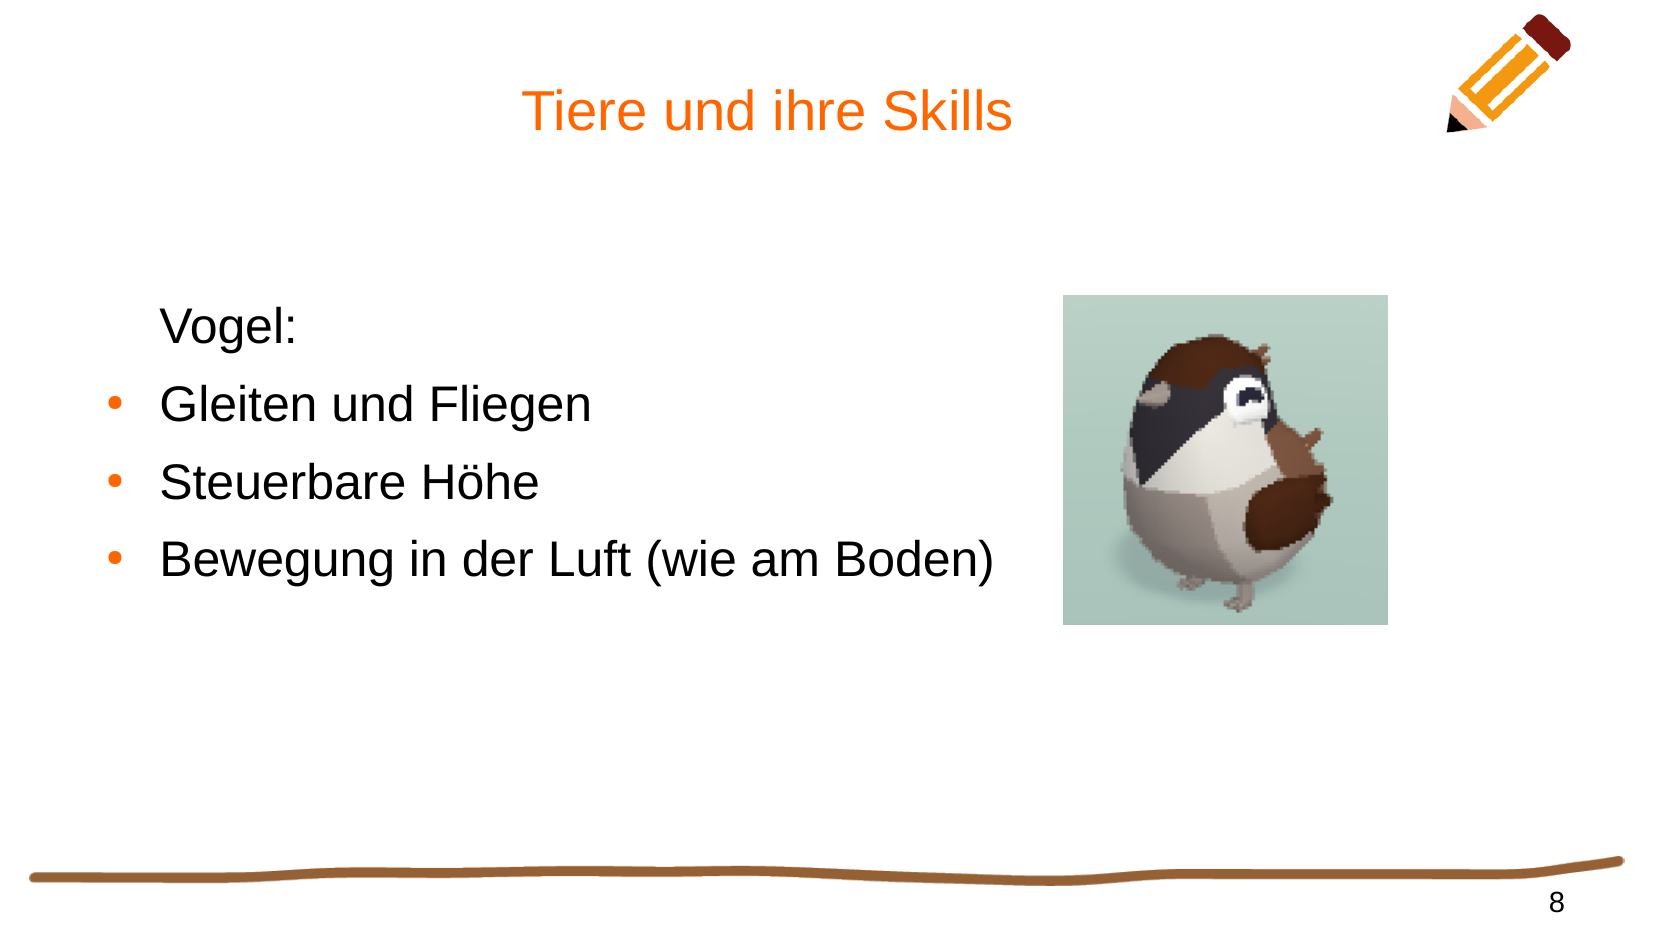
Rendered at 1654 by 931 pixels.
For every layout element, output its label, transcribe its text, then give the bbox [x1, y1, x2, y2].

title Tiere und ihre Skills [88, 59, 1447, 163]
picture [1446, 14, 1571, 133]
picture [1063, 295, 1388, 625]
list Vogel: Gleiten und Fliegen Steuerbare Höhe Bewegung in der Luft (wie am Boden) [88, 206, 1565, 680]
picture [29, 856, 1625, 886]
